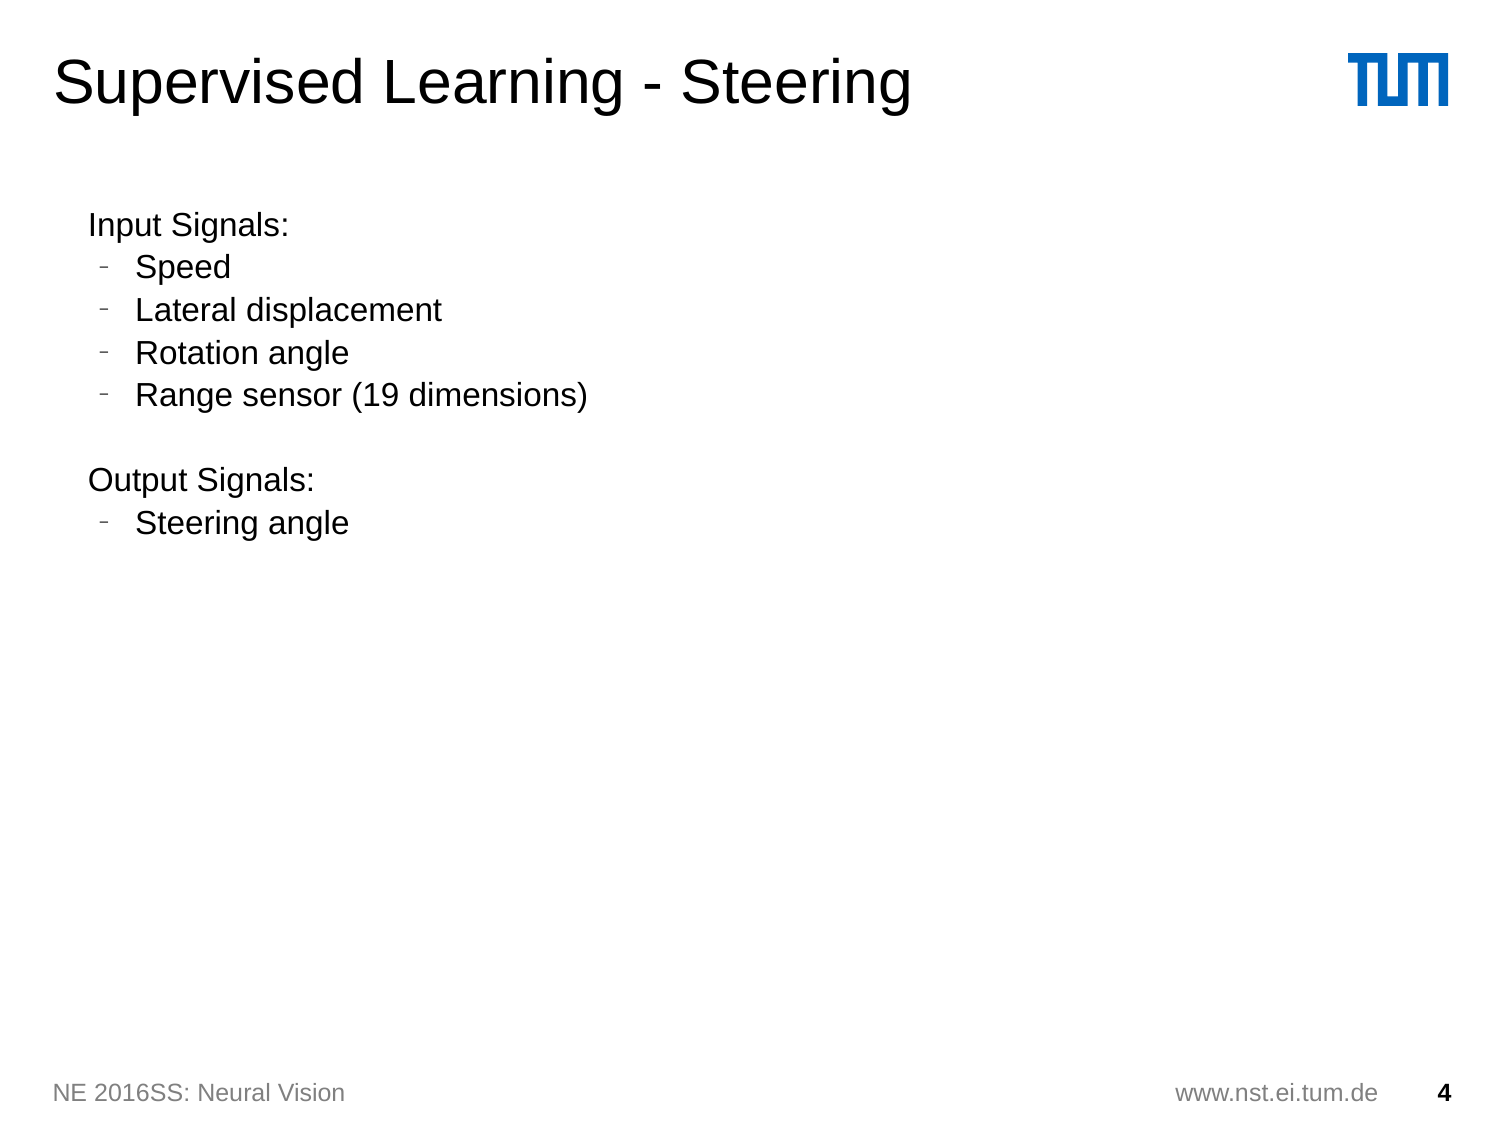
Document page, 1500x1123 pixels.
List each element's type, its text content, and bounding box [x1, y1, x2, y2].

title Supervised Learning - Steering [53, 47, 1323, 200]
list Input Signals: Speed Lateral displacement Rotation angle Range sensor (19 dimensions) Output Signals: Steering angle [52, 200, 1453, 1063]
